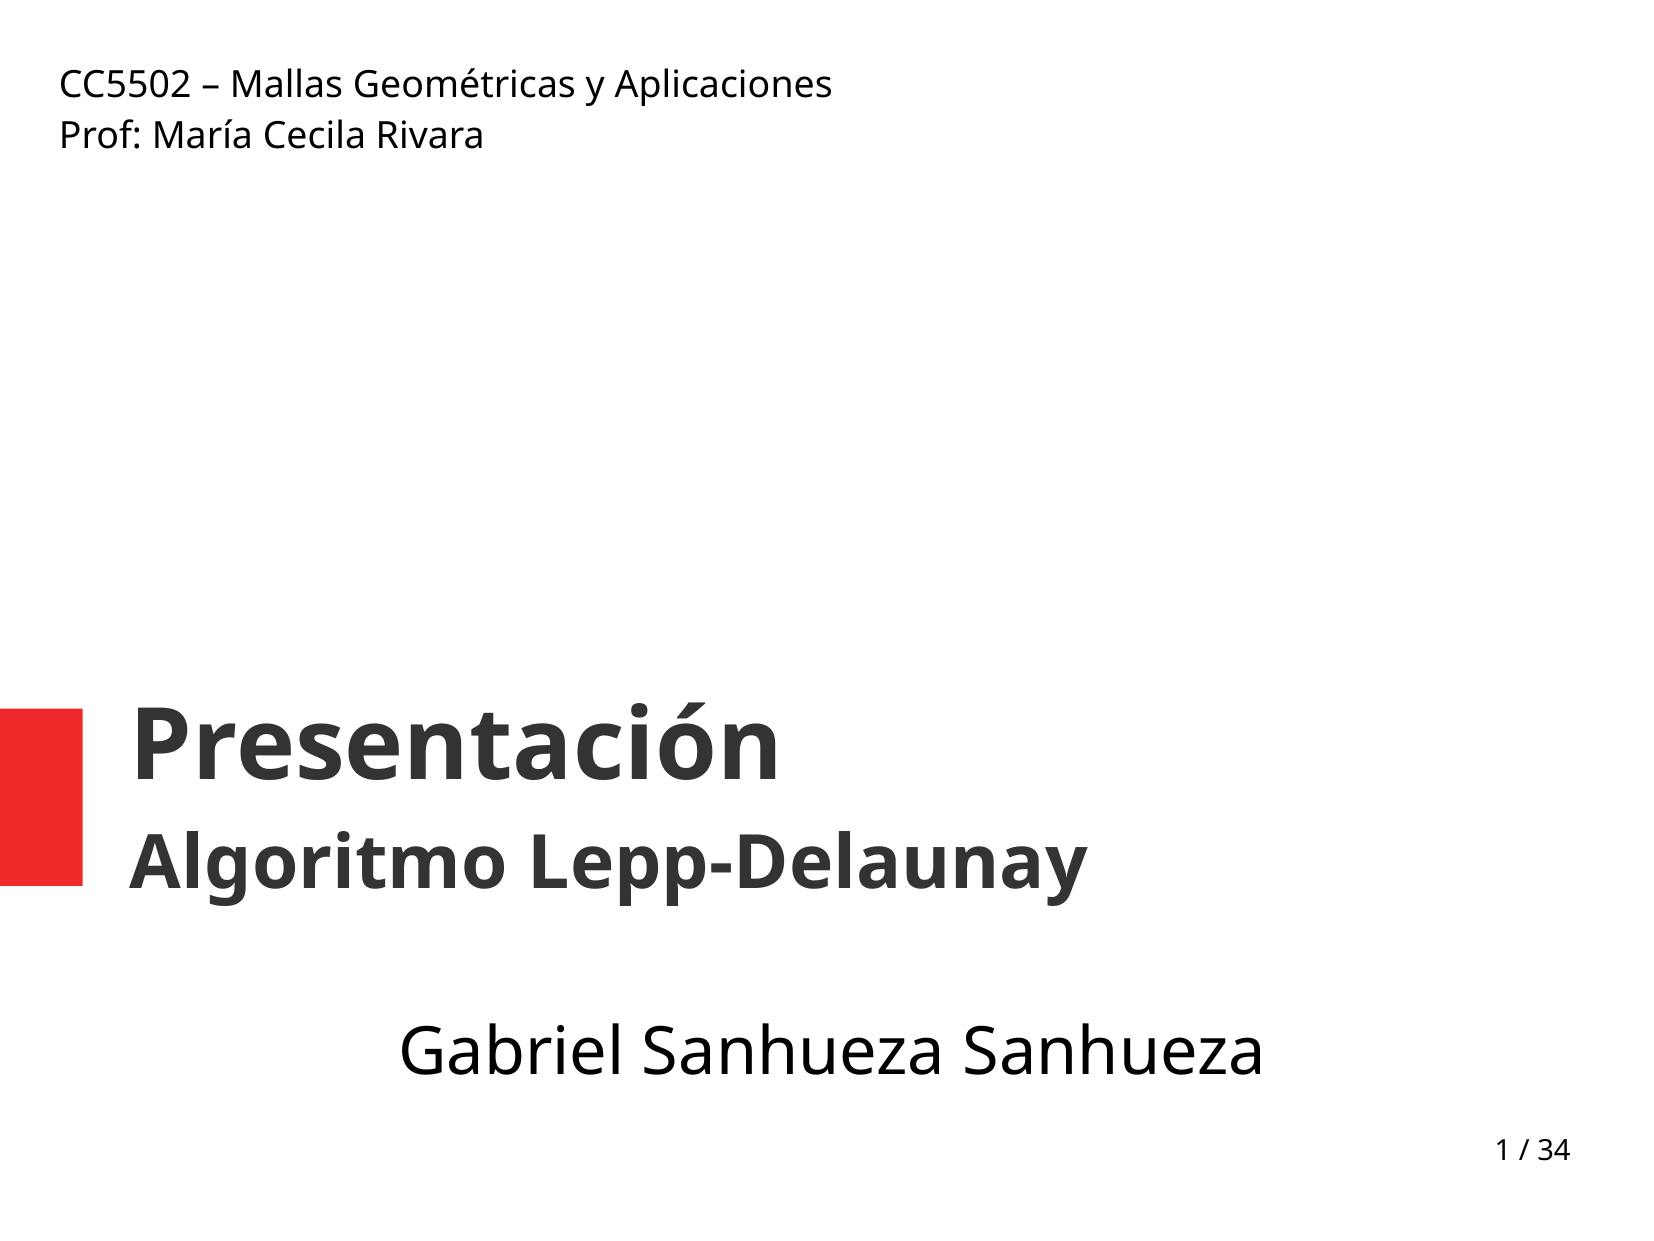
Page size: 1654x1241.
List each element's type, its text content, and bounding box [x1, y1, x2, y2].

subtitle Gabriel Sanhueza Sanhueza [129, 968, 1536, 1130]
text_box CC5502 – Mallas Geométricas y Aplicaciones Prof: María Cecila Rivara [59, 27, 1465, 189]
title Presentación Algoritmo Lepp-Delaunay [129, 673, 1536, 910]
